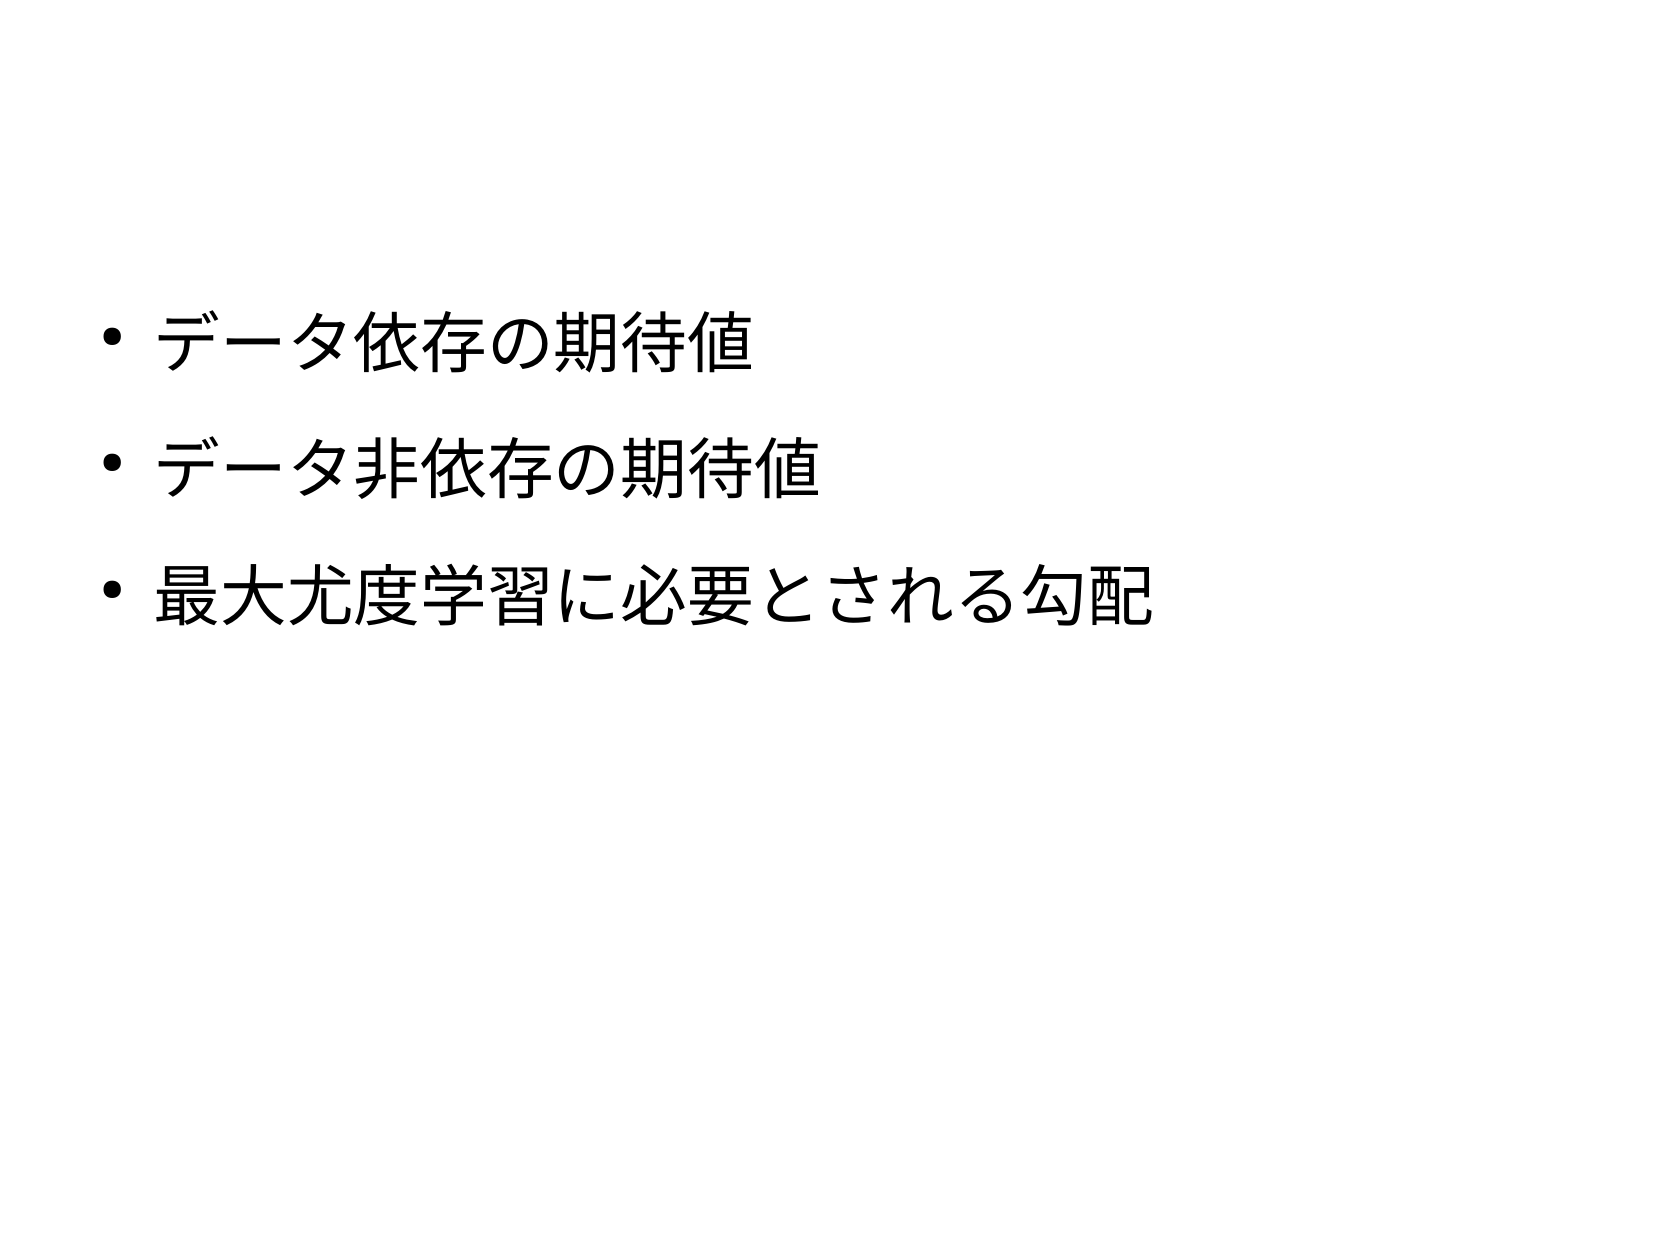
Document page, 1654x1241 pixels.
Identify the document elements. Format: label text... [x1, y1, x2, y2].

list データ依存の期待値 データ非依存の期待値 最大尤度学習に必要とされる勾配 [82, 290, 1571, 1109]
